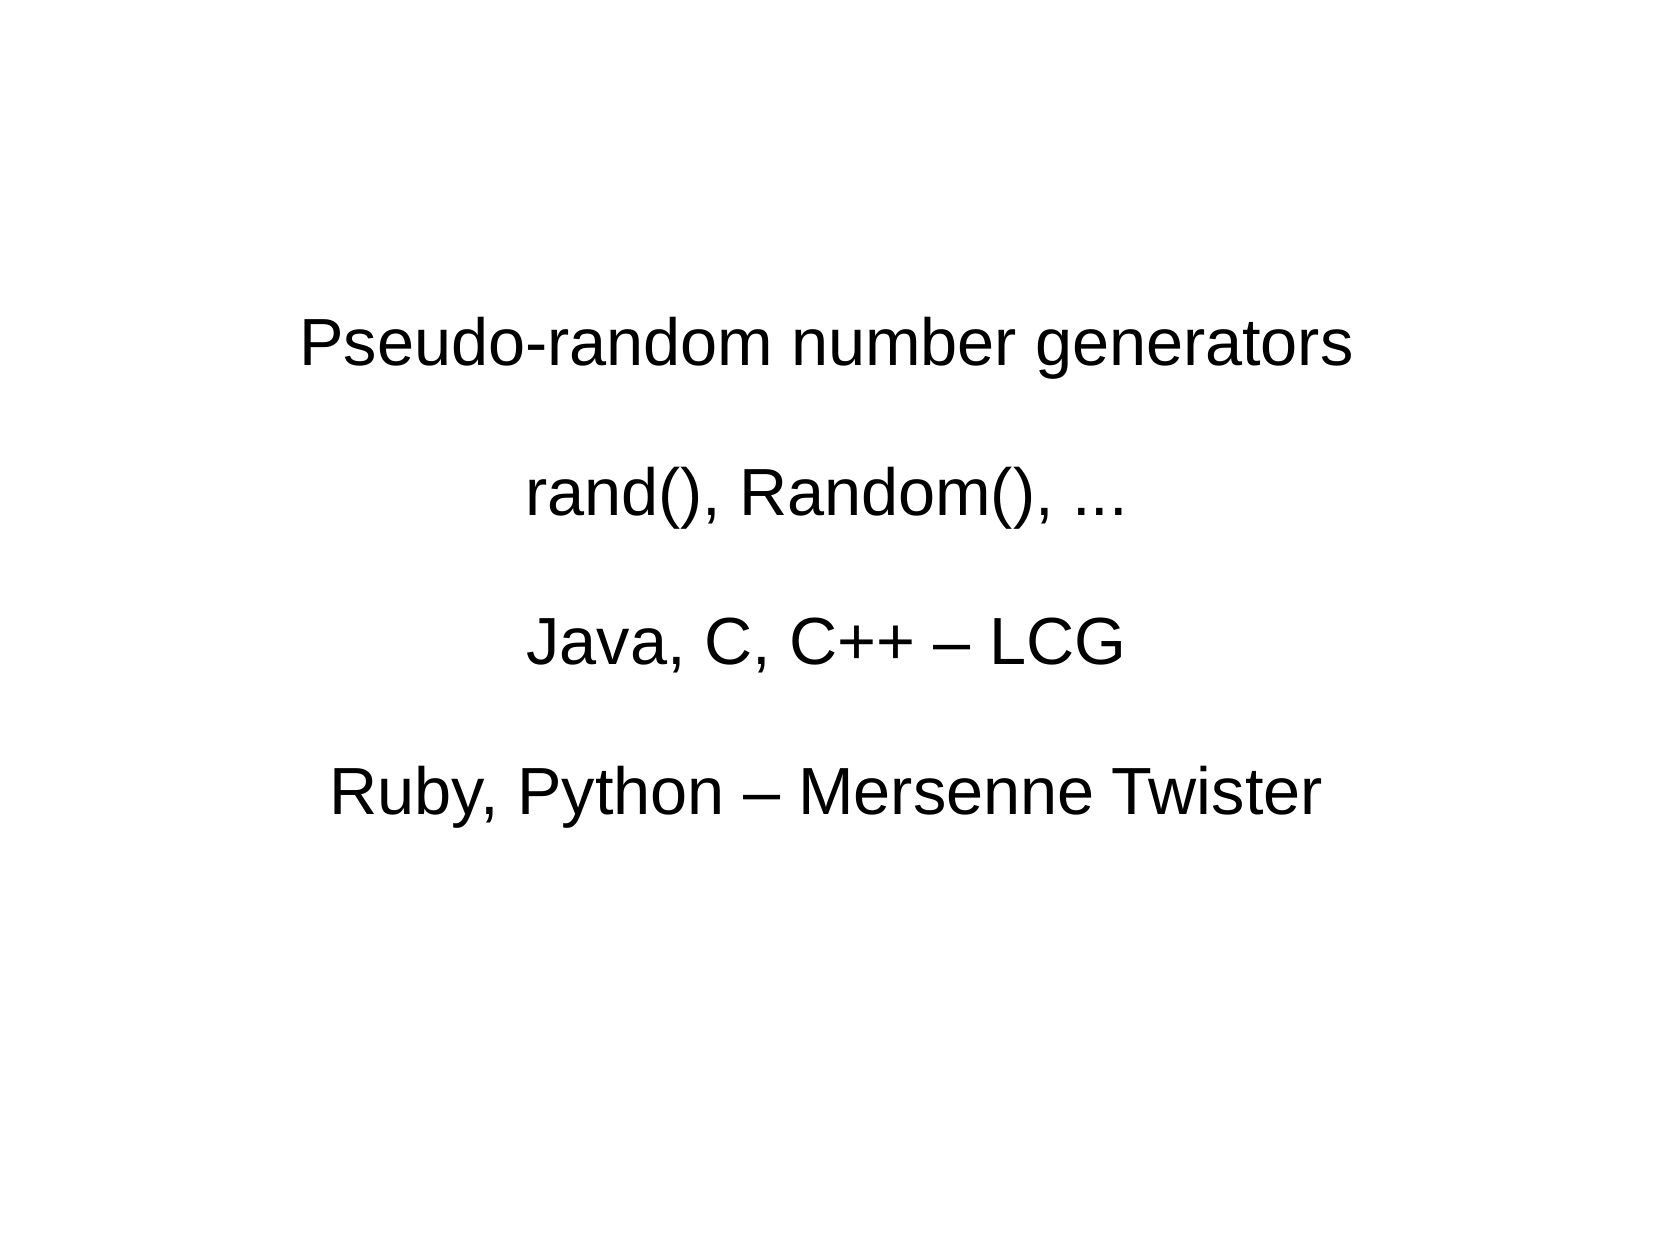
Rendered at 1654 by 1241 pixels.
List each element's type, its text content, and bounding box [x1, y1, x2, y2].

subtitle Pseudo-random number generators rand(), Random(), ... Java, C, C++ – LCG Ruby, Python – Mersenne Twister [82, 49, 1571, 1010]
